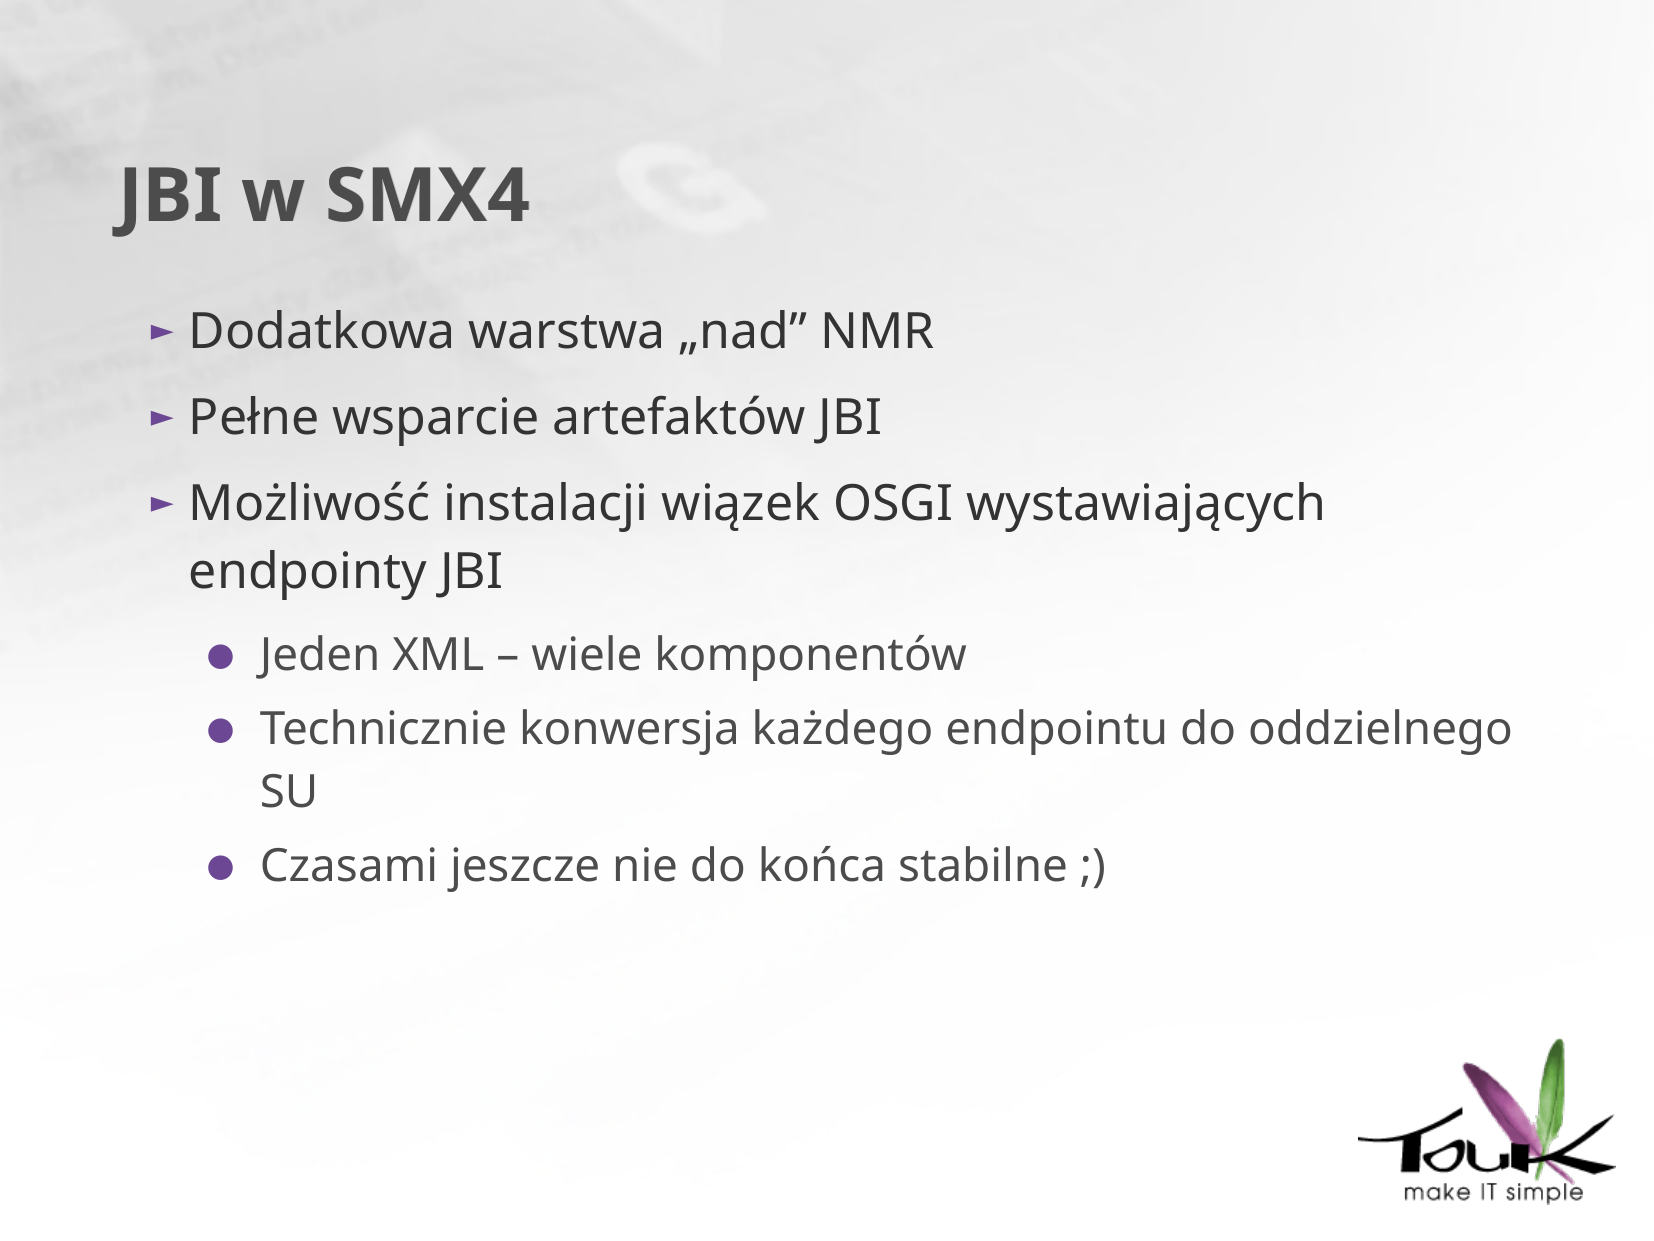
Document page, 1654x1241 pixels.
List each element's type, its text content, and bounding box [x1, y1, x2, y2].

list Dodatkowa warstwa „nad” NMR Pełne wsparcie artefaktów JBI Możliwość instalacji wiązek OSGI wystawiających endpointy JBI Jeden XML – wiele komponentów Technicznie konwersja każdego endpointu do oddzielnego SU Czasami jeszcze nie do końca stabilne ;) [118, 295, 1536, 1100]
title JBI w SMX4 [118, 125, 1536, 259]
picture [0, 0, 1654, 1241]
